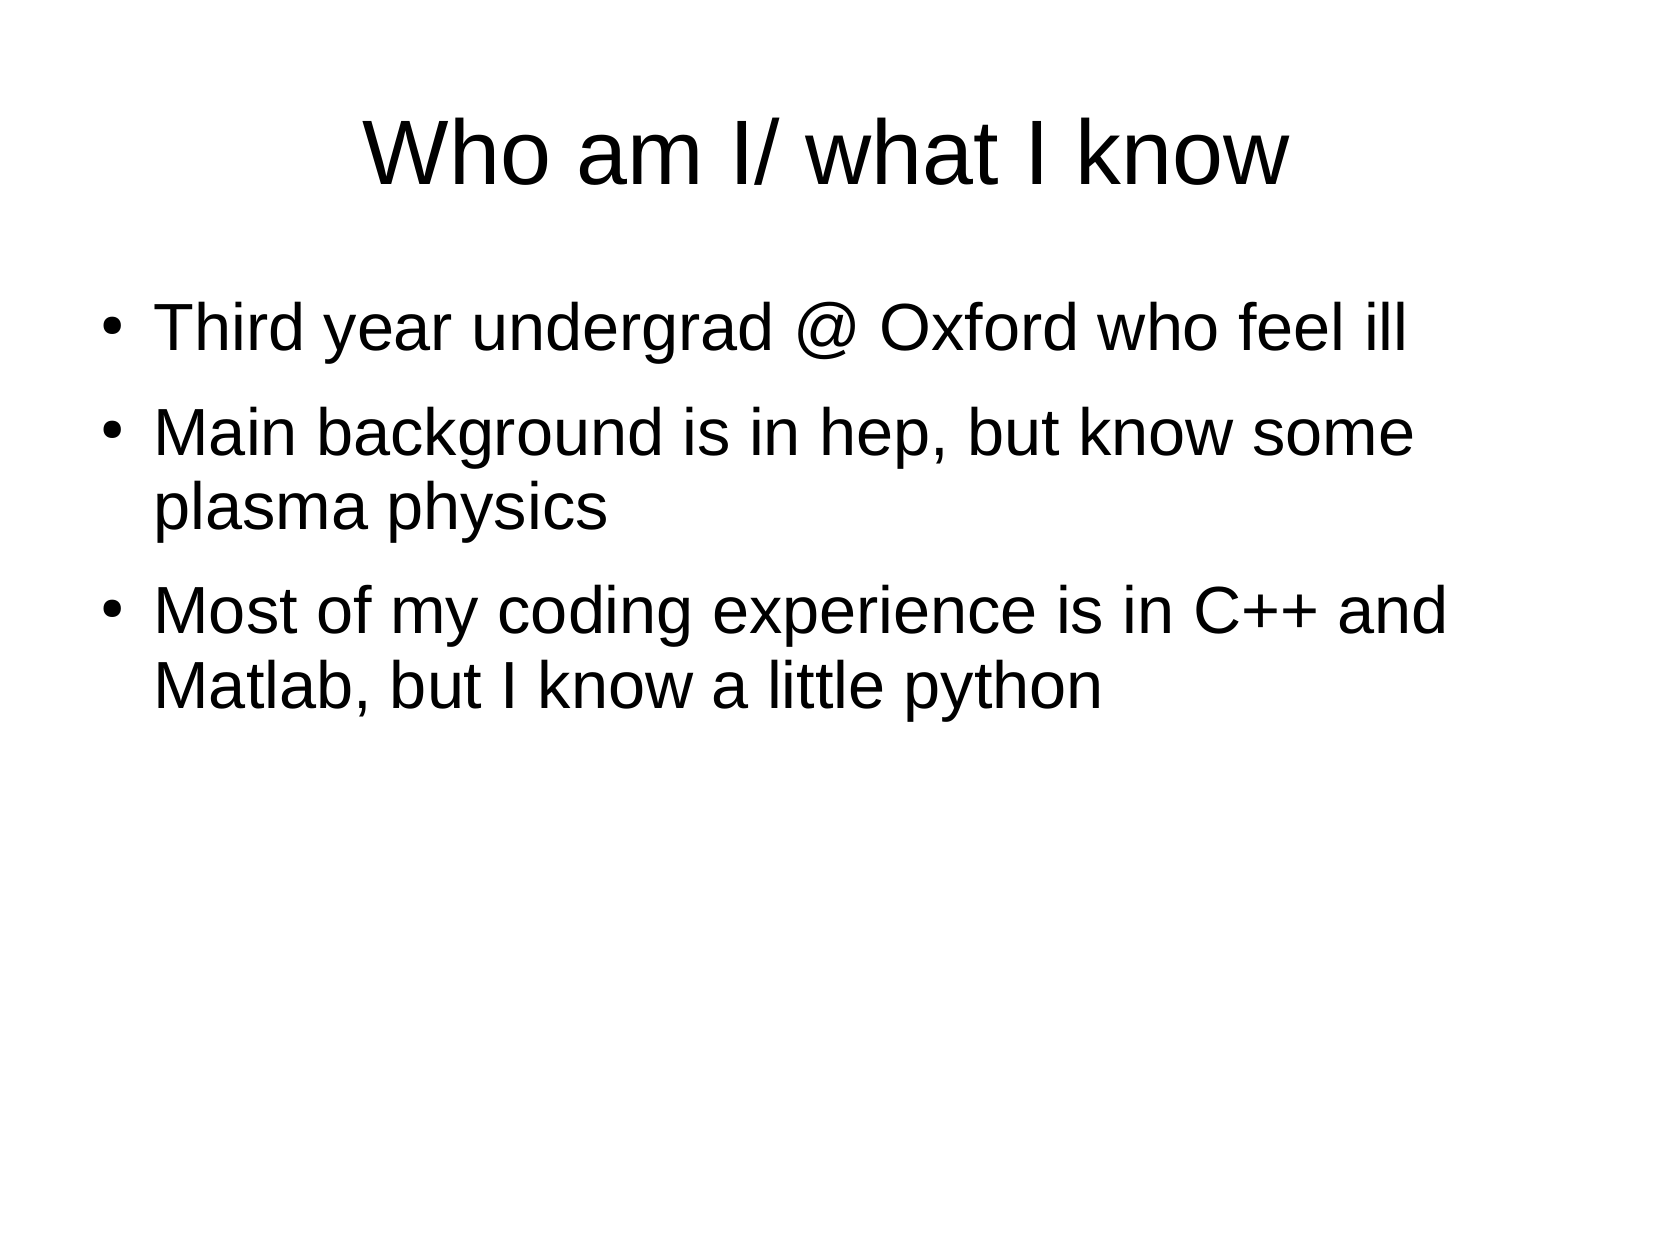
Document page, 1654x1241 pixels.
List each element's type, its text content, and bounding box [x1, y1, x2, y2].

list Third year undergrad @ Oxford who feel ill Main background is in hep, but know some plasma physics Most of my coding experience is in C++ and Matlab, but I know a little python [82, 290, 1571, 1010]
title Who am I/ what I know [82, 49, 1571, 257]
